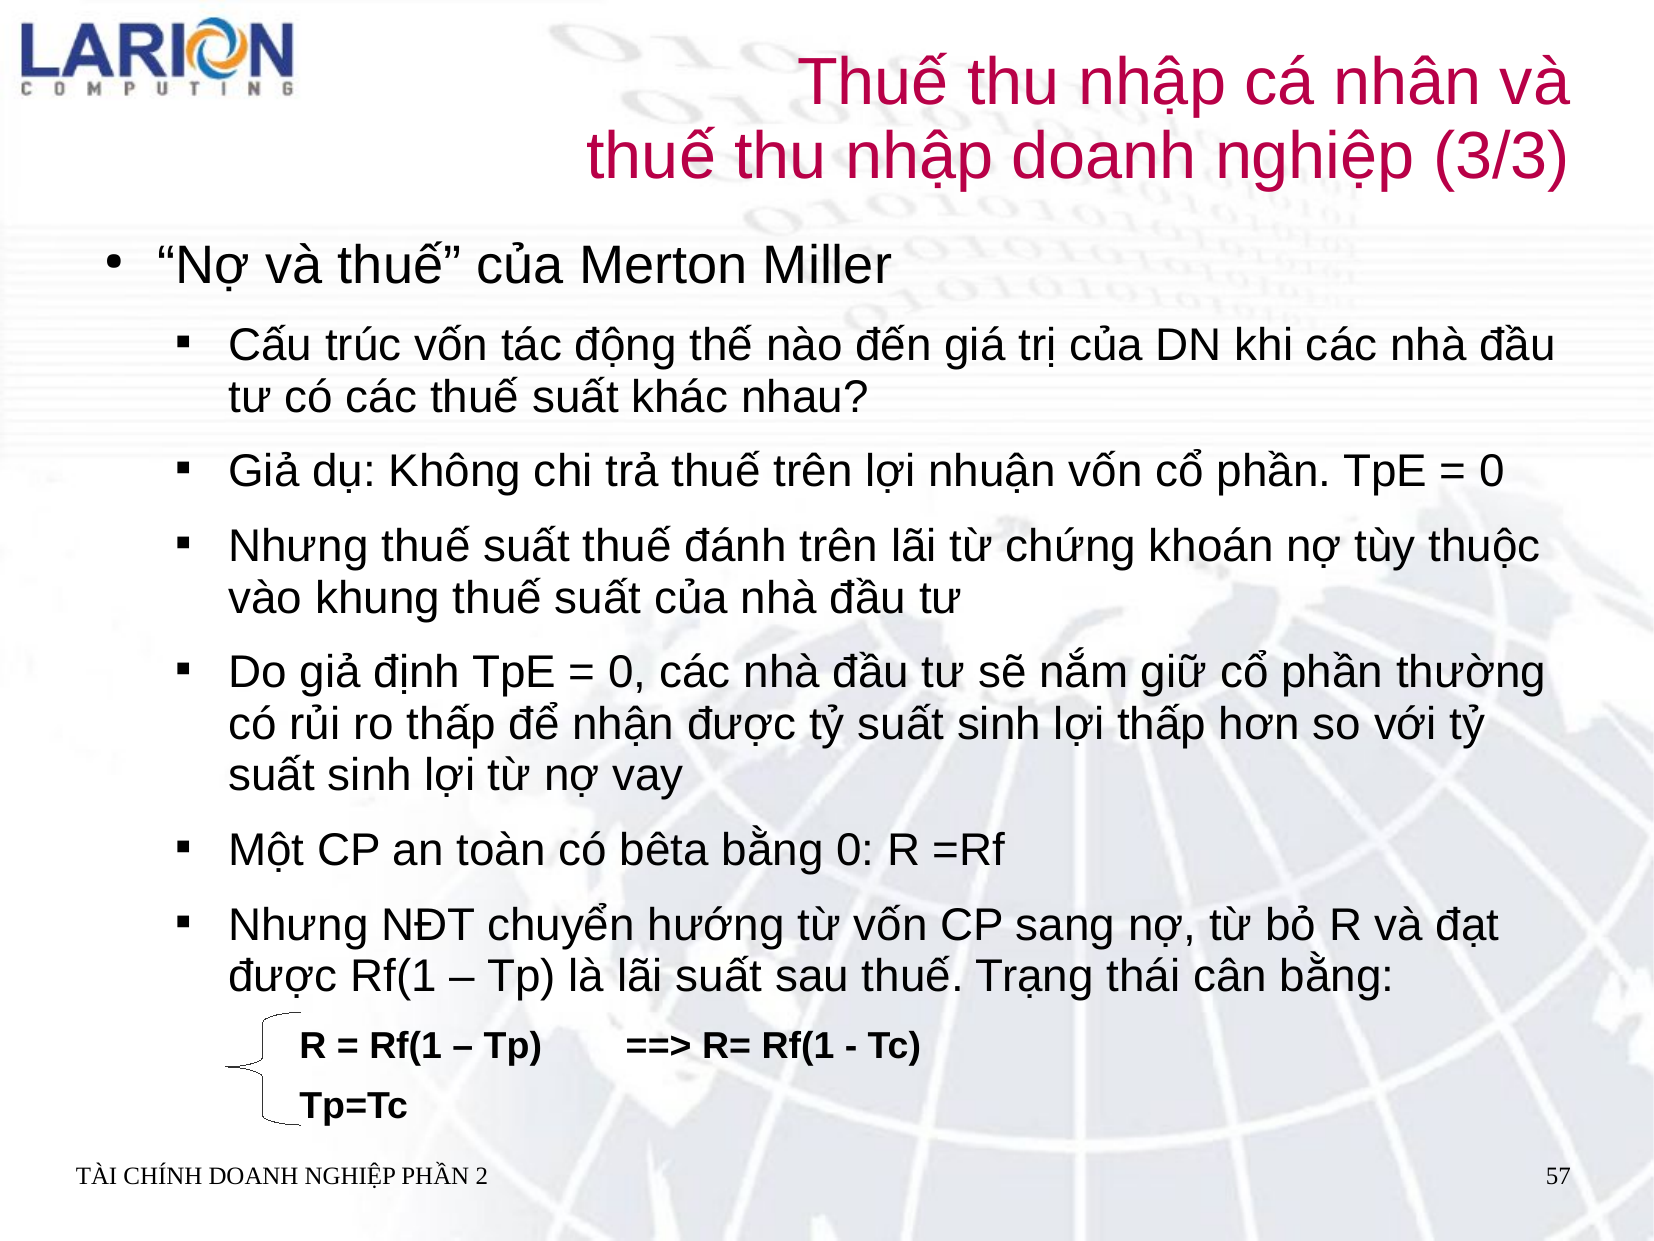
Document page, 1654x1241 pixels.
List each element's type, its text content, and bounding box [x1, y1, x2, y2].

title Thuế thu nhập cá nhân và thuế thu nhập doanh nghiệp (3/3) [300, 43, 1571, 194]
list “Nợ và thuế” của Merton Miller Cấu trúc vốn tác động thế nào đến giá trị của DN khi các nhà đầu tư có các thuế suất khác nhau? Giả dụ: Không chi trả thuế trên lợi nhuận vốn cổ phần. TpE = 0 Nhưng thuế suất thuế đánh trên lãi từ chứng khoán nợ tùy thuộc vào khung thuế suất của nhà đầu tư Do giả định TpE = 0, các nhà đầu tư sẽ nắm giữ cổ phần thường có rủi ro thấp để nhận được tỷ suất sinh lợi thấp hơn so với tỷ suất sinh lợi từ nợ vay Một CP an toàn có bêta bằng 0: R =Rf Nhưng NĐT chuyển hướng từ vốn CP sang nợ, từ bỏ R và đạt được Rf(1 – Tp) là lãi suất sau thuế. Trạng thái cân bằng: R = Rf(1 – Tp) ==> R= Rf(1 - Tc) Tp=Tc [86, 234, 1576, 1127]
picture [0, 0, 1654, 1241]
